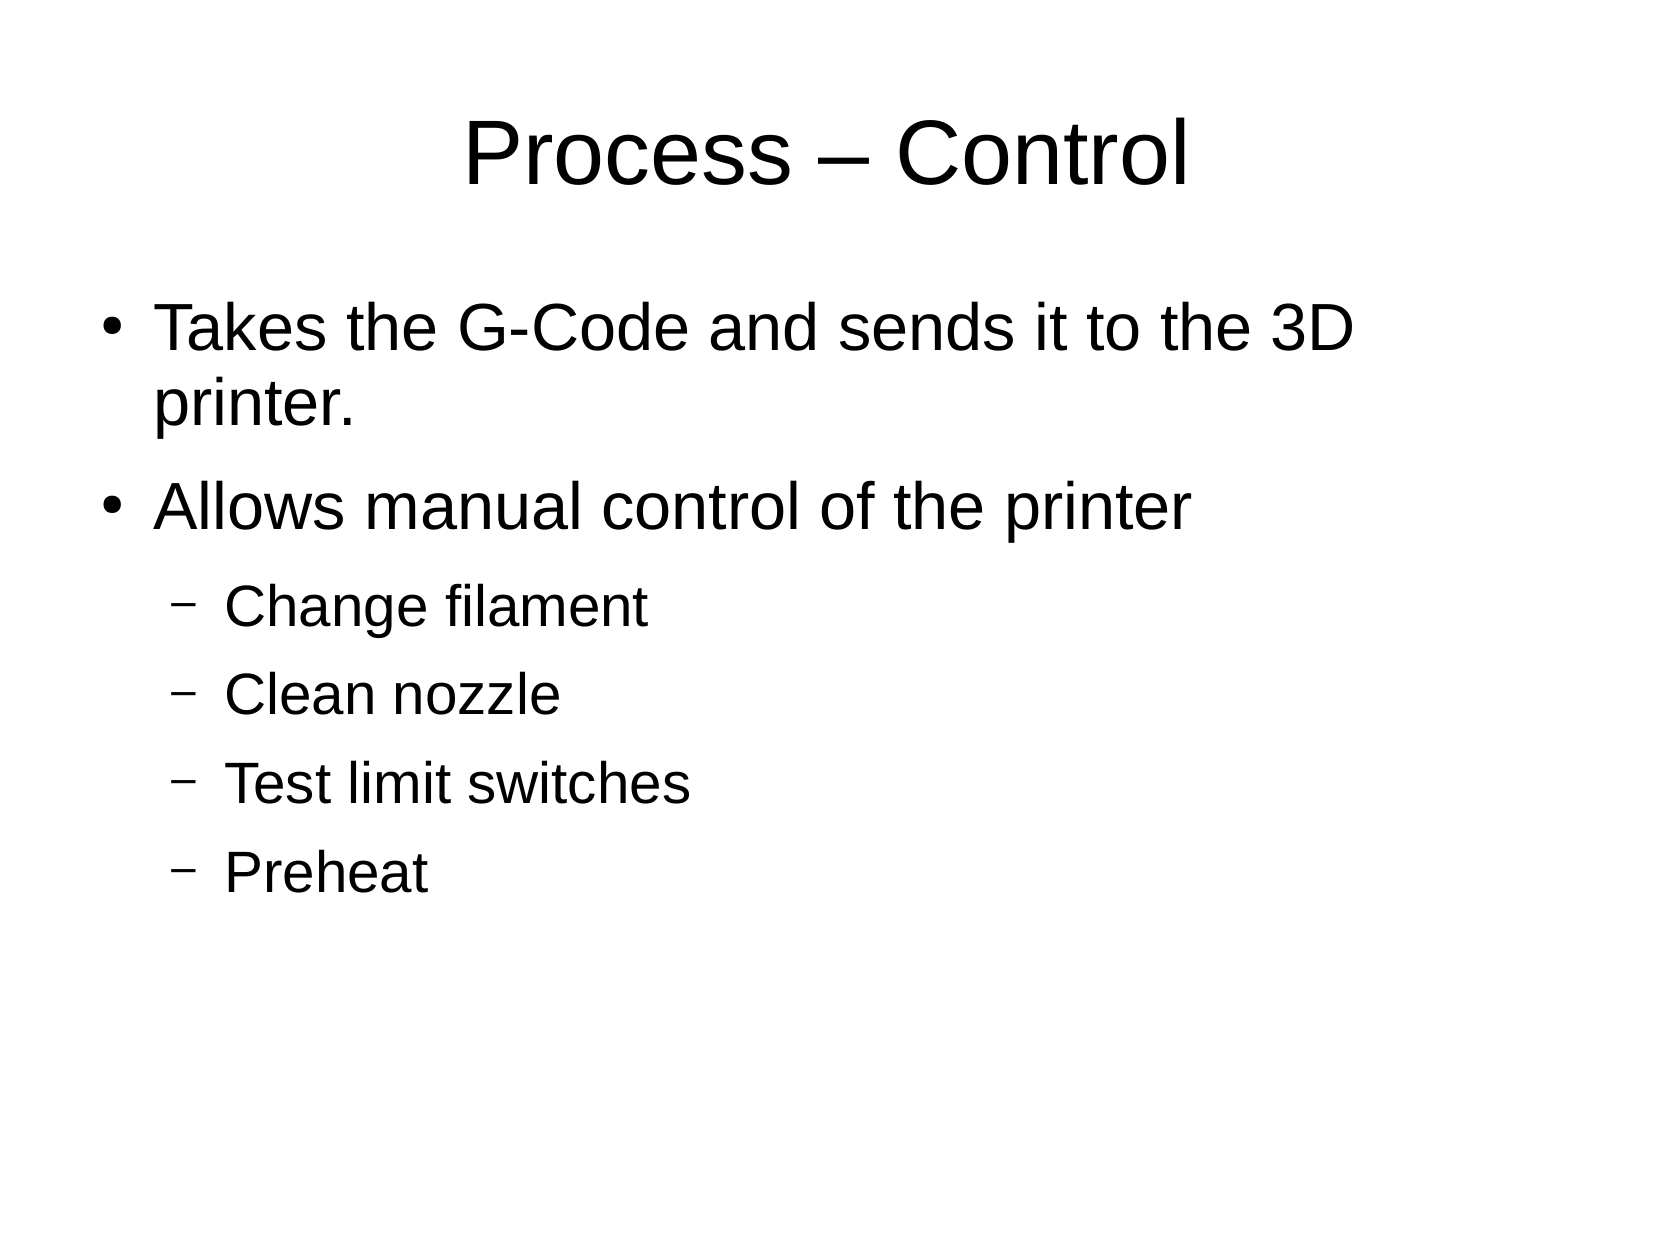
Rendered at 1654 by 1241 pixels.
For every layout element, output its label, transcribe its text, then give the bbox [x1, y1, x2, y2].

title Process – Control [82, 49, 1571, 257]
list Takes the G-Code and sends it to the 3D printer. Allows manual control of the printer Change filament Clean nozzle Test limit switches Preheat [82, 290, 1571, 1010]
